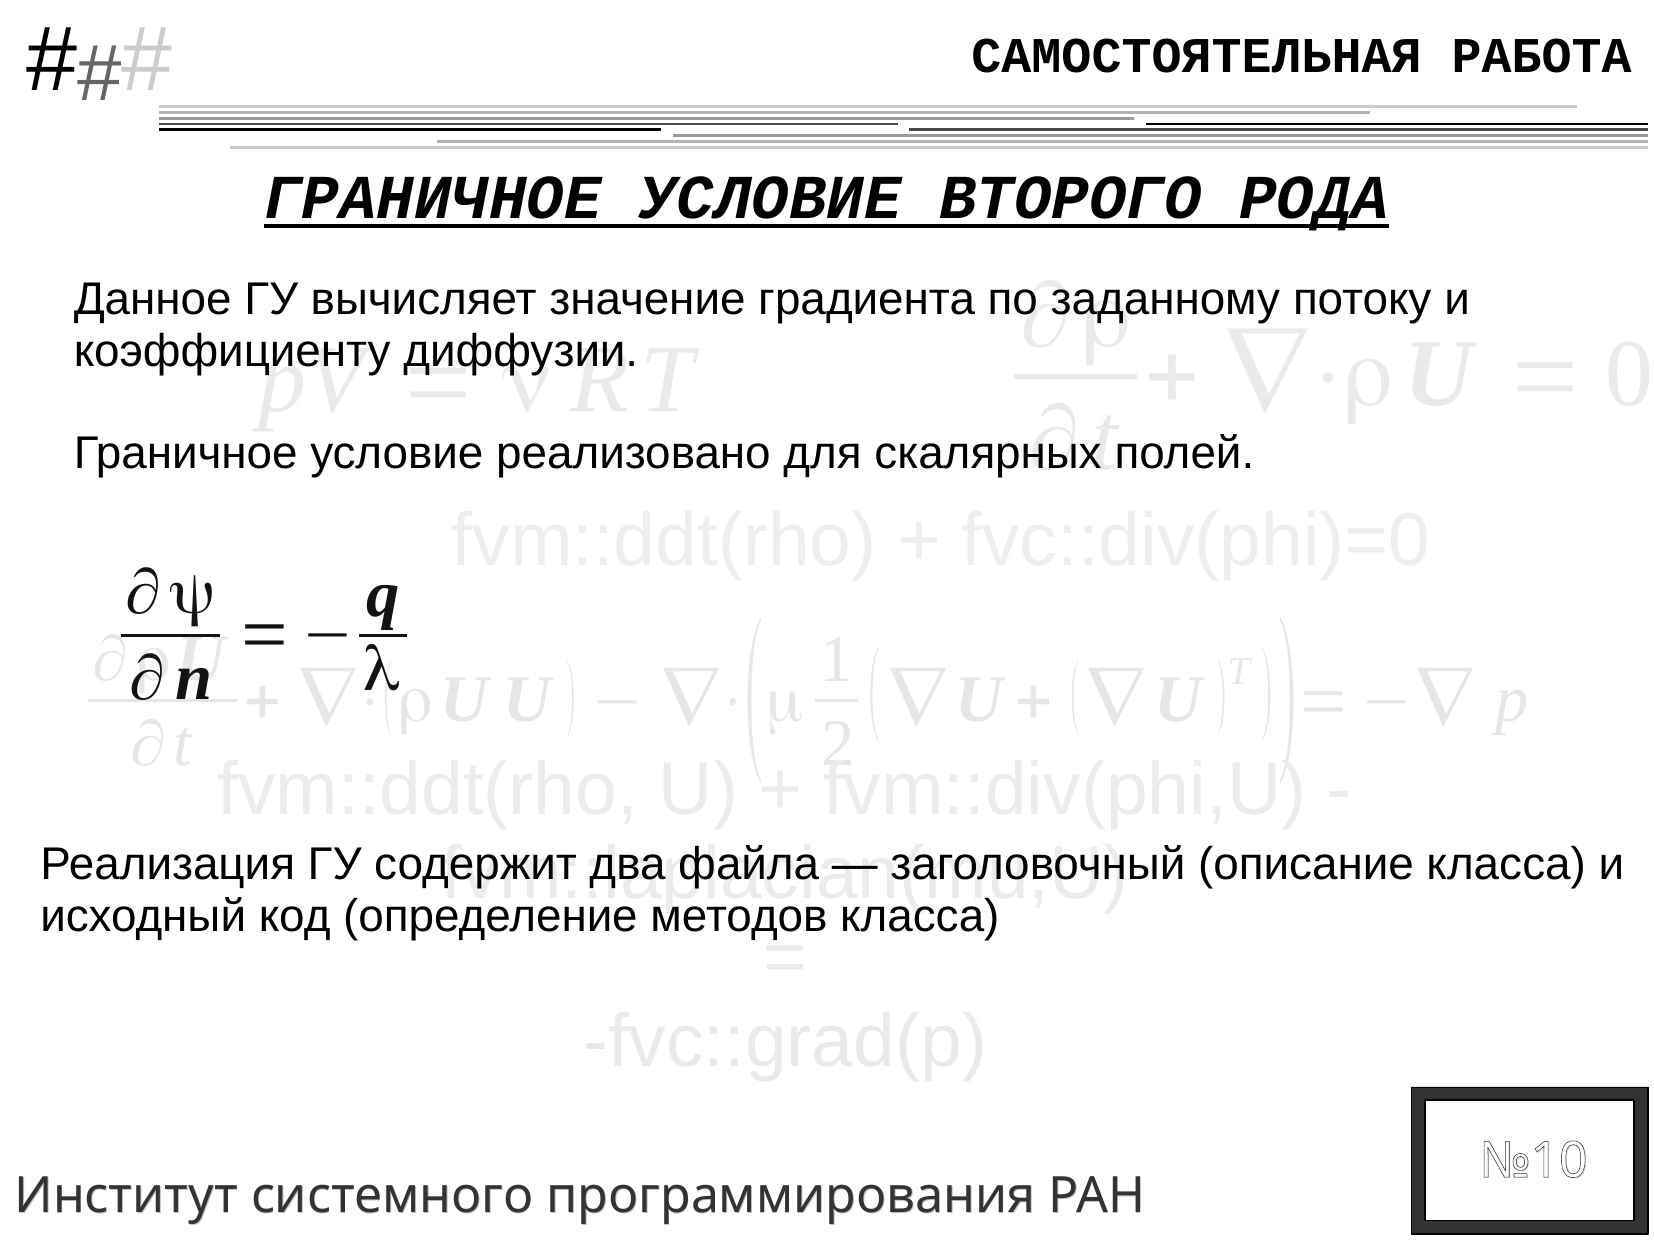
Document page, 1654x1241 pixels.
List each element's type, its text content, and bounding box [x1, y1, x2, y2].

text_box Реализация ГУ содержит два файла — заголовочный (описание класса) и исходный код (определение методов класса) [40, 838, 1654, 1063]
title ГРАНИЧНОЕ УСЛОВИЕ ВТОРОГО РОДА [0, 147, 1654, 257]
chart [112, 555, 416, 714]
text_box Данное ГУ вычисляет значение градиента по заданному потоку и коэффициенту диффузии. Граничное условие реализовано для скалярных полей. [59, 265, 1625, 486]
